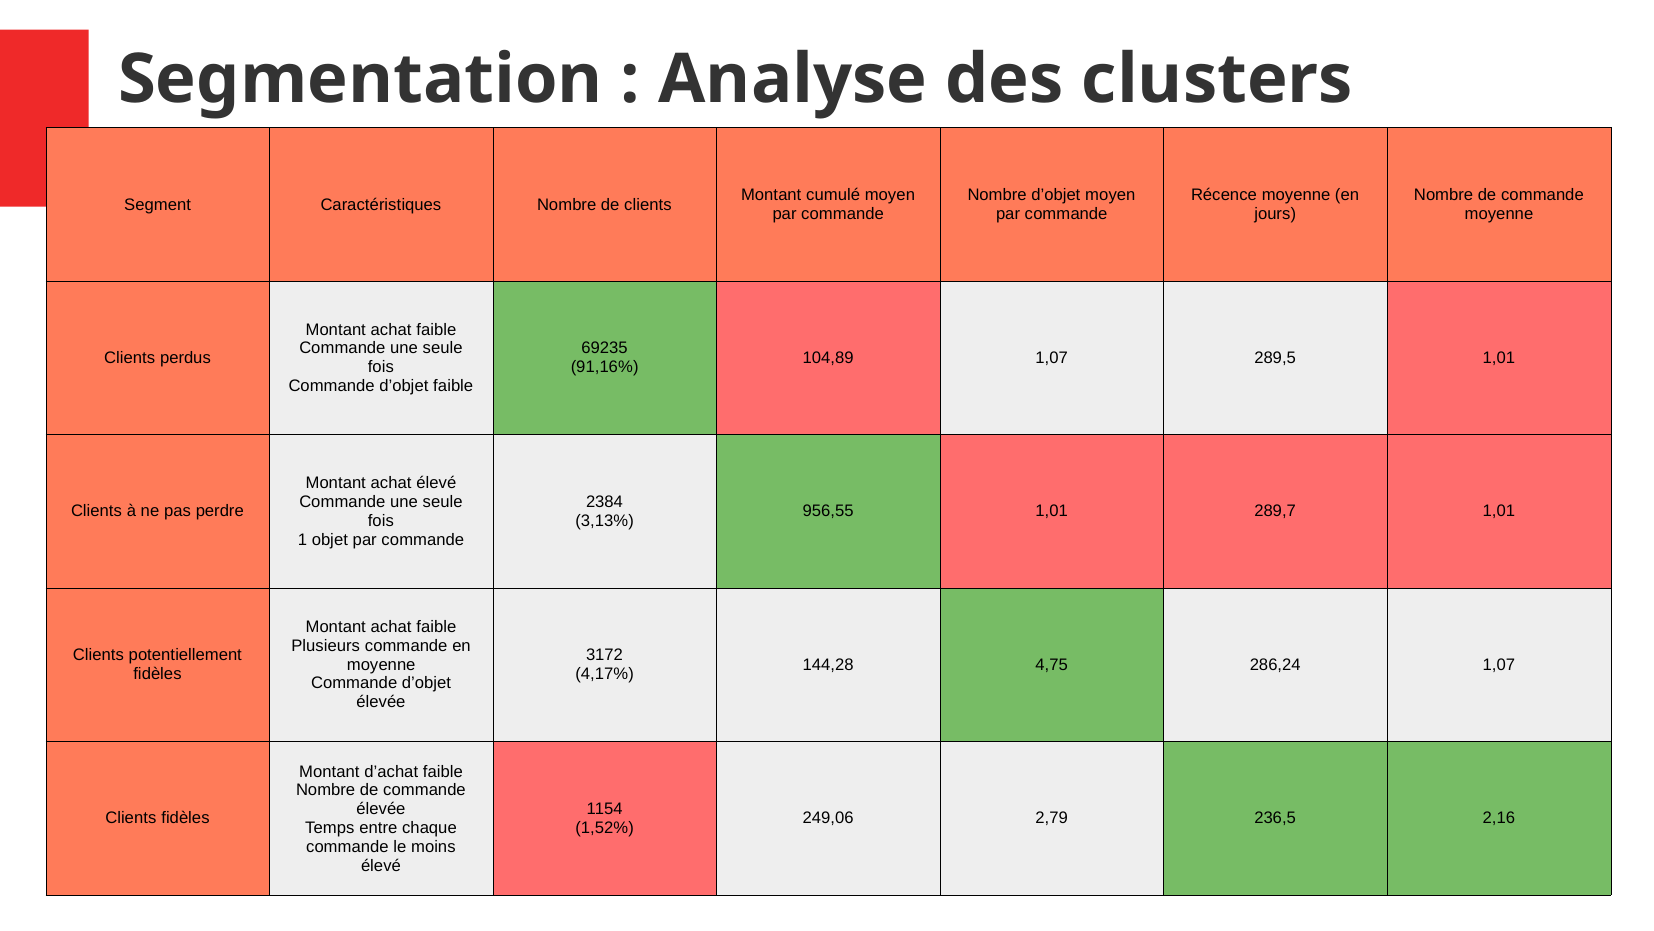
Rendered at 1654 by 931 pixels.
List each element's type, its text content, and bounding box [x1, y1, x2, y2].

table_cell 1,01 [1388, 282, 1611, 434]
table_cell 286,24 [1164, 589, 1387, 741]
table_cell Clients fidèles [47, 742, 269, 895]
table_cell 249,06 [717, 742, 940, 895]
table_cell Montant achat faible Plusieurs commande en moyenne Commande d’objet élevée [270, 589, 493, 741]
table_cell Clients potentiellement fidèles [47, 589, 269, 741]
table_header Segment [47, 128, 269, 281]
table_cell 1,07 [1388, 589, 1611, 741]
table_header Récence moyenne (en jours) [1164, 128, 1387, 281]
table_cell Montant achat élevé Commande une seule fois 1 objet par commande [270, 435, 493, 588]
table_cell 2384 (3,13%) [494, 435, 716, 588]
table_cell 236,5 [1164, 742, 1387, 895]
table_cell 289,5 [1164, 282, 1387, 434]
table_cell 1,07 [941, 282, 1163, 434]
table_cell 69235 (91,16%) [494, 282, 716, 434]
table_cell 3172 (4,17%) [494, 589, 716, 741]
table_header Caractéristiques [270, 128, 493, 281]
title Segmentation : Analyse des clusters [118, 0, 1571, 127]
table_cell 4,75 [941, 589, 1163, 741]
table_header Nombre de clients [494, 128, 716, 281]
table_header Nombre de commande moyenne [1388, 128, 1611, 281]
table_cell 2,79 [941, 742, 1163, 895]
table_cell 1,01 [941, 435, 1163, 588]
table_header Nombre d’objet moyen par commande [941, 128, 1163, 281]
table_cell 104,89 [717, 282, 940, 434]
table_cell 2,16 [1388, 742, 1611, 895]
table_cell 1154 (1,52%) [494, 742, 716, 895]
table_cell Montant d’achat faible Nombre de commande élevée Temps entre chaque commande le moins élevé [270, 742, 493, 895]
table_header Montant cumulé moyen par commande [717, 128, 940, 281]
table_cell Montant achat faible Commande une seule fois Commande d’objet faible [270, 282, 493, 434]
table_cell 956,55 [717, 435, 940, 588]
table_cell 144,28 [717, 589, 940, 741]
table_cell 1,01 [1388, 435, 1611, 588]
table_cell 289,7 [1164, 435, 1387, 588]
table_cell Clients à ne pas perdre [47, 435, 269, 588]
table_cell Clients perdus [47, 282, 269, 434]
